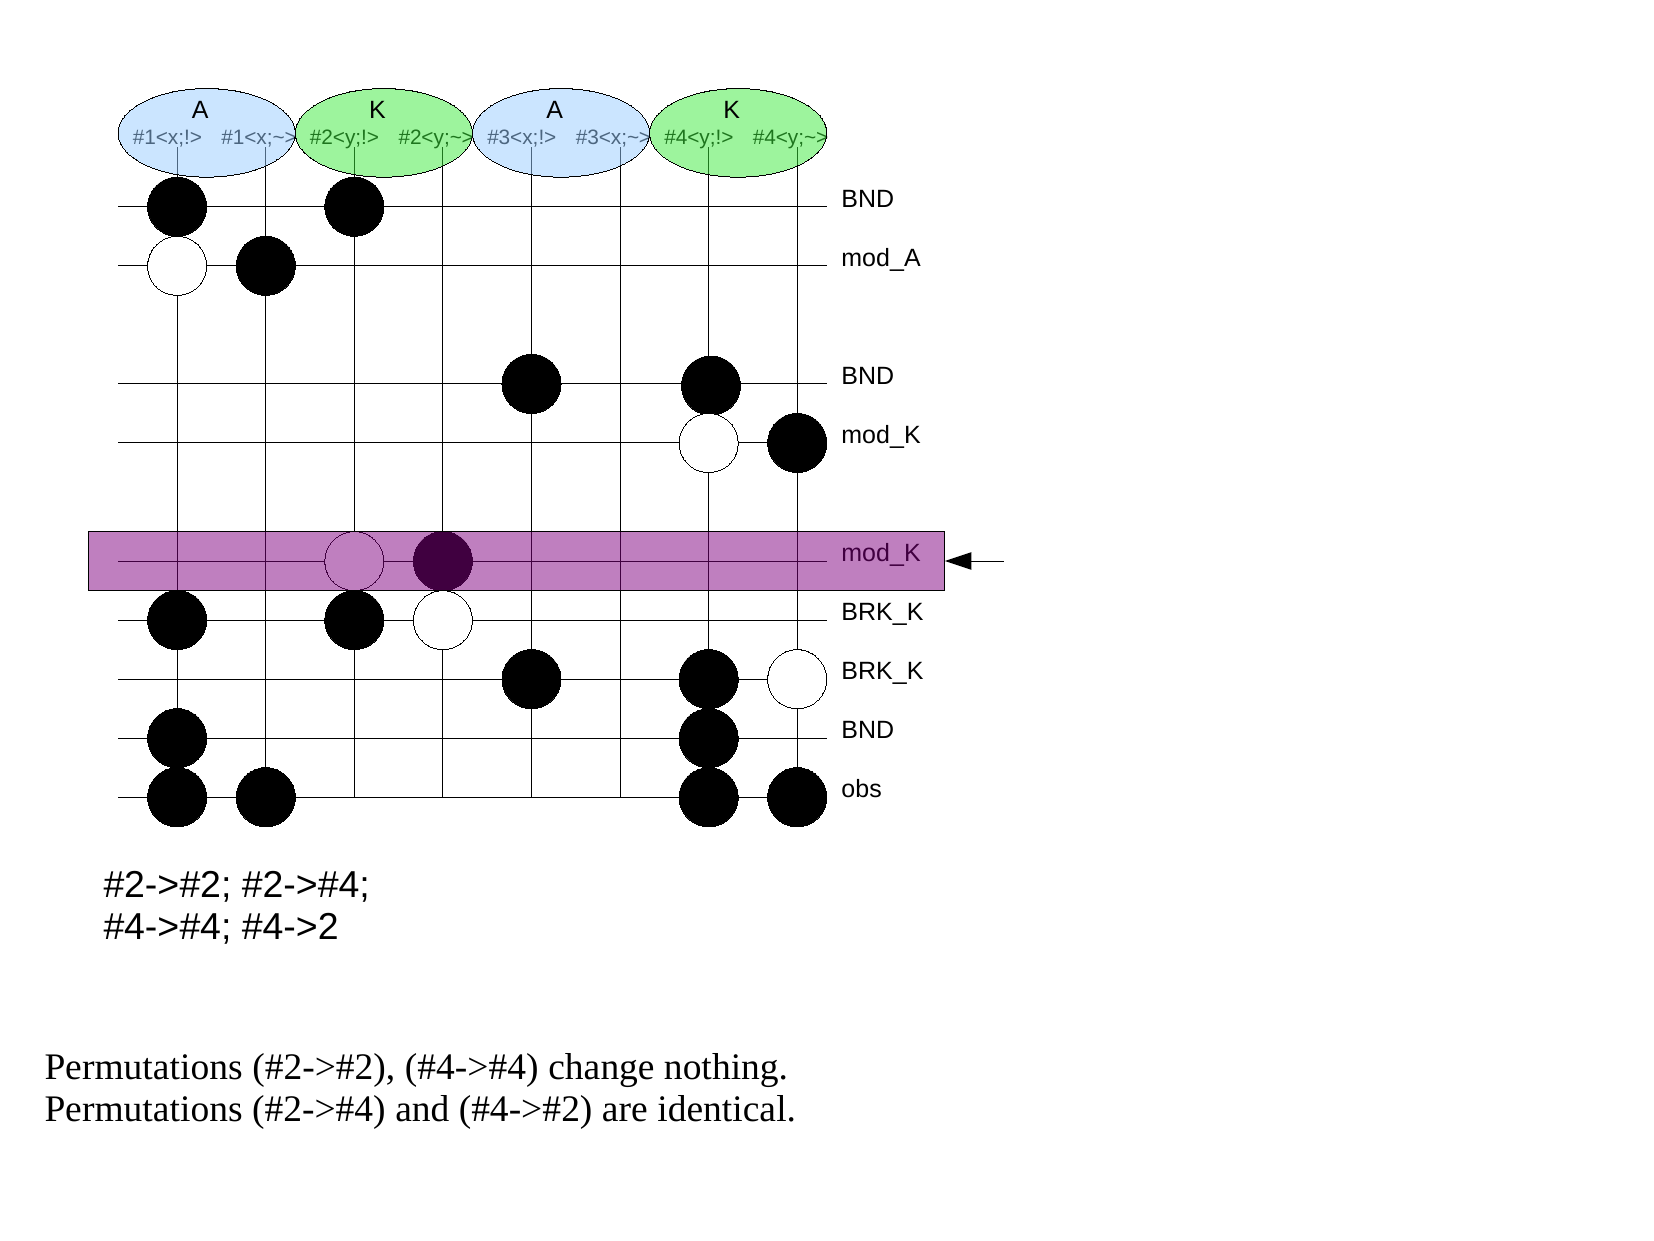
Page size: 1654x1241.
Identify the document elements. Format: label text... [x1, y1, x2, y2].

text_box [501, 354, 562, 414]
text_box [501, 649, 562, 709]
text_box [147, 177, 207, 296]
text_box #2<y;~> [461, 141, 472, 156]
text_box [236, 236, 296, 296]
text_box [767, 767, 827, 827]
text_box obs [826, 767, 897, 827]
text_box [767, 413, 827, 473]
text_box BRK_K [826, 649, 939, 709]
text_box Permutations (#2->#2), (#4->#4) change nothing. Permutations (#2->#4) and (#4->#2) are identical. [29, 1038, 812, 1182]
text_box [679, 649, 739, 827]
text_box [679, 356, 741, 473]
text_box K [708, 88, 756, 132]
text_box BND [826, 708, 910, 768]
text_box BND [826, 354, 910, 413]
text_box A [177, 88, 224, 132]
text_box [88, 531, 945, 650]
text_box #1<x;~> [284, 141, 295, 156]
text_box #4<y;!> [649, 138, 661, 156]
text_box [324, 177, 384, 237]
text_box #4<y;~> [815, 118, 843, 156]
text_box [236, 767, 296, 827]
text_box mod_K [826, 413, 937, 473]
text_box BND [826, 177, 910, 236]
text_box #2<y;!> [295, 139, 307, 156]
text_box #2->#2; #2->#4; #4->#4; #4->2 [88, 856, 385, 956]
text_box #1<x;!> [118, 140, 129, 156]
text_box [118, 89, 827, 178]
text_box A [531, 88, 578, 132]
text_box mod_A [826, 236, 937, 296]
text_box [147, 708, 207, 827]
text_box #3<x;!> [472, 138, 484, 156]
text_box K [354, 88, 401, 132]
text_box BRK_K [826, 591, 939, 649]
text_box [767, 649, 827, 709]
text_box #3<x;~> [638, 142, 649, 156]
